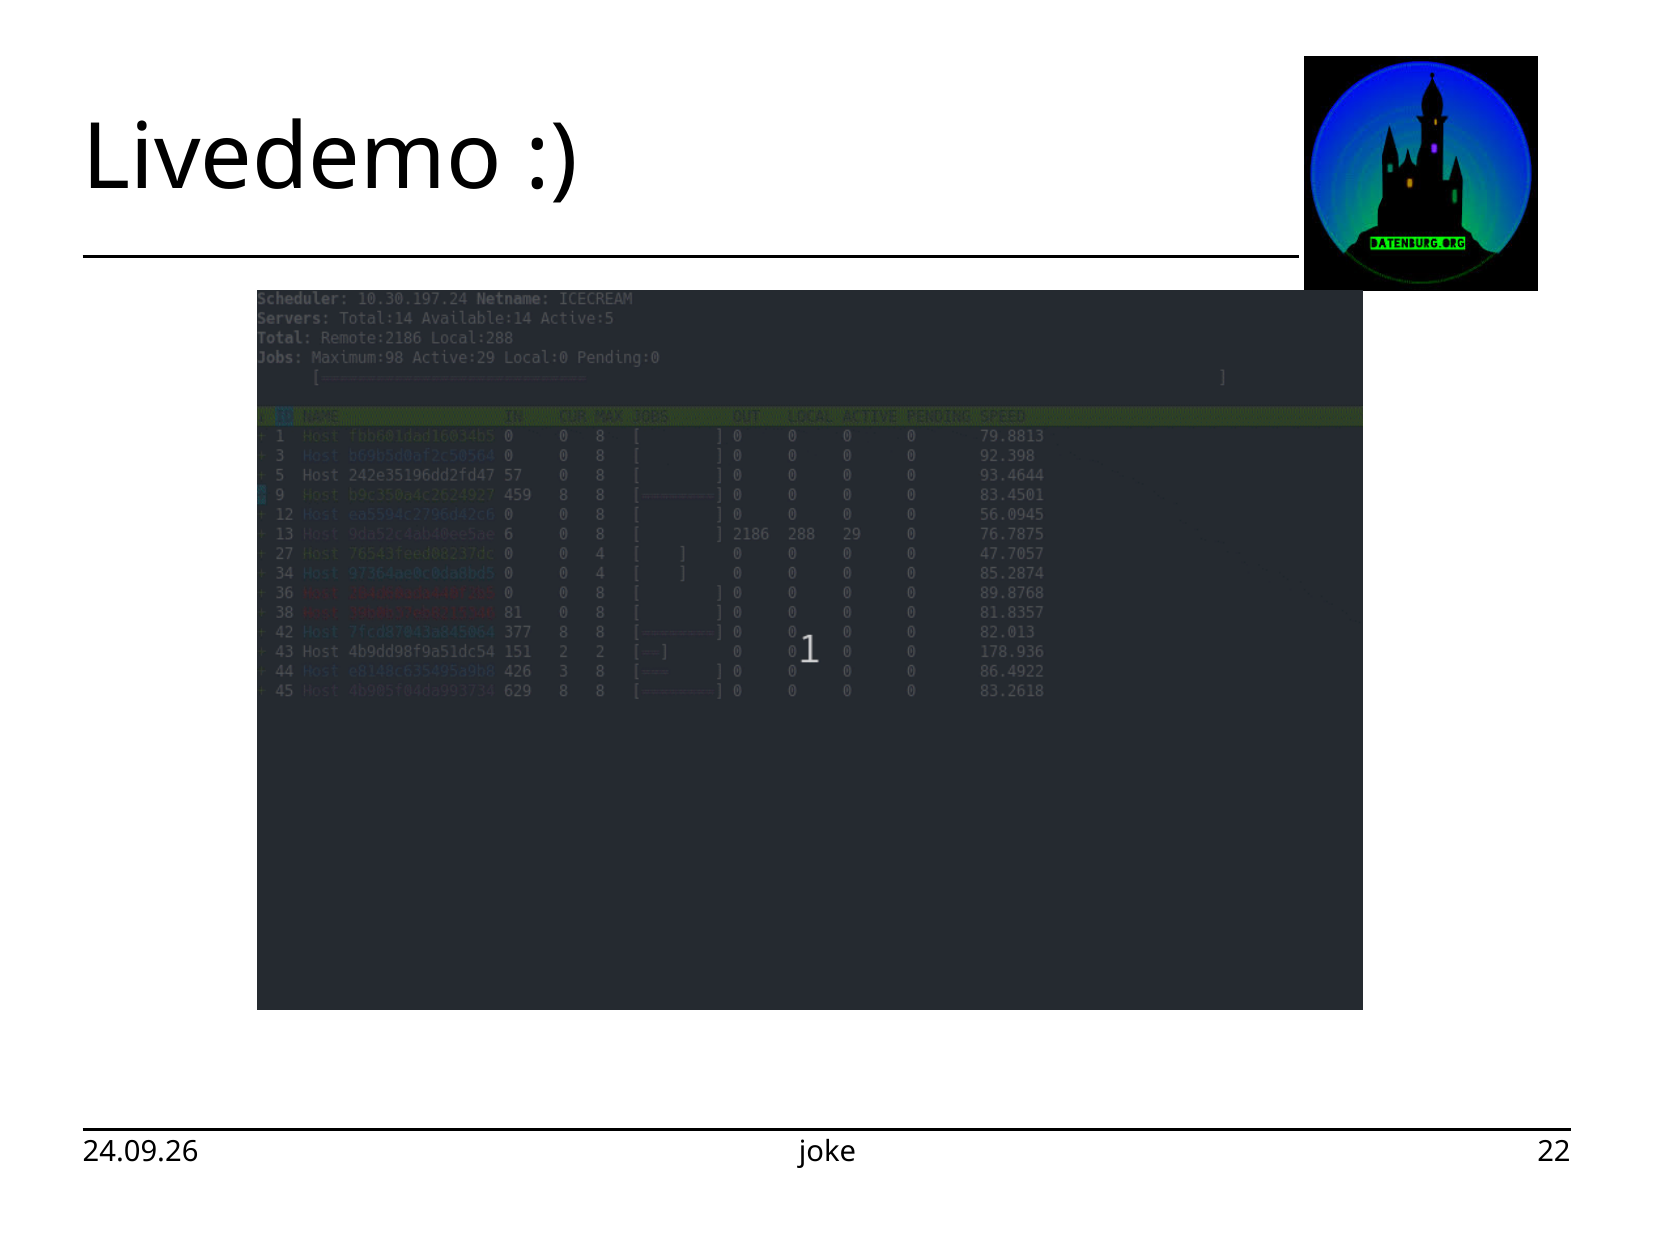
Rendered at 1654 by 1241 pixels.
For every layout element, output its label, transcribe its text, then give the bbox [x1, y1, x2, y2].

title Livedemo :) [82, 49, 1300, 257]
picture [257, 56, 1538, 1010]
